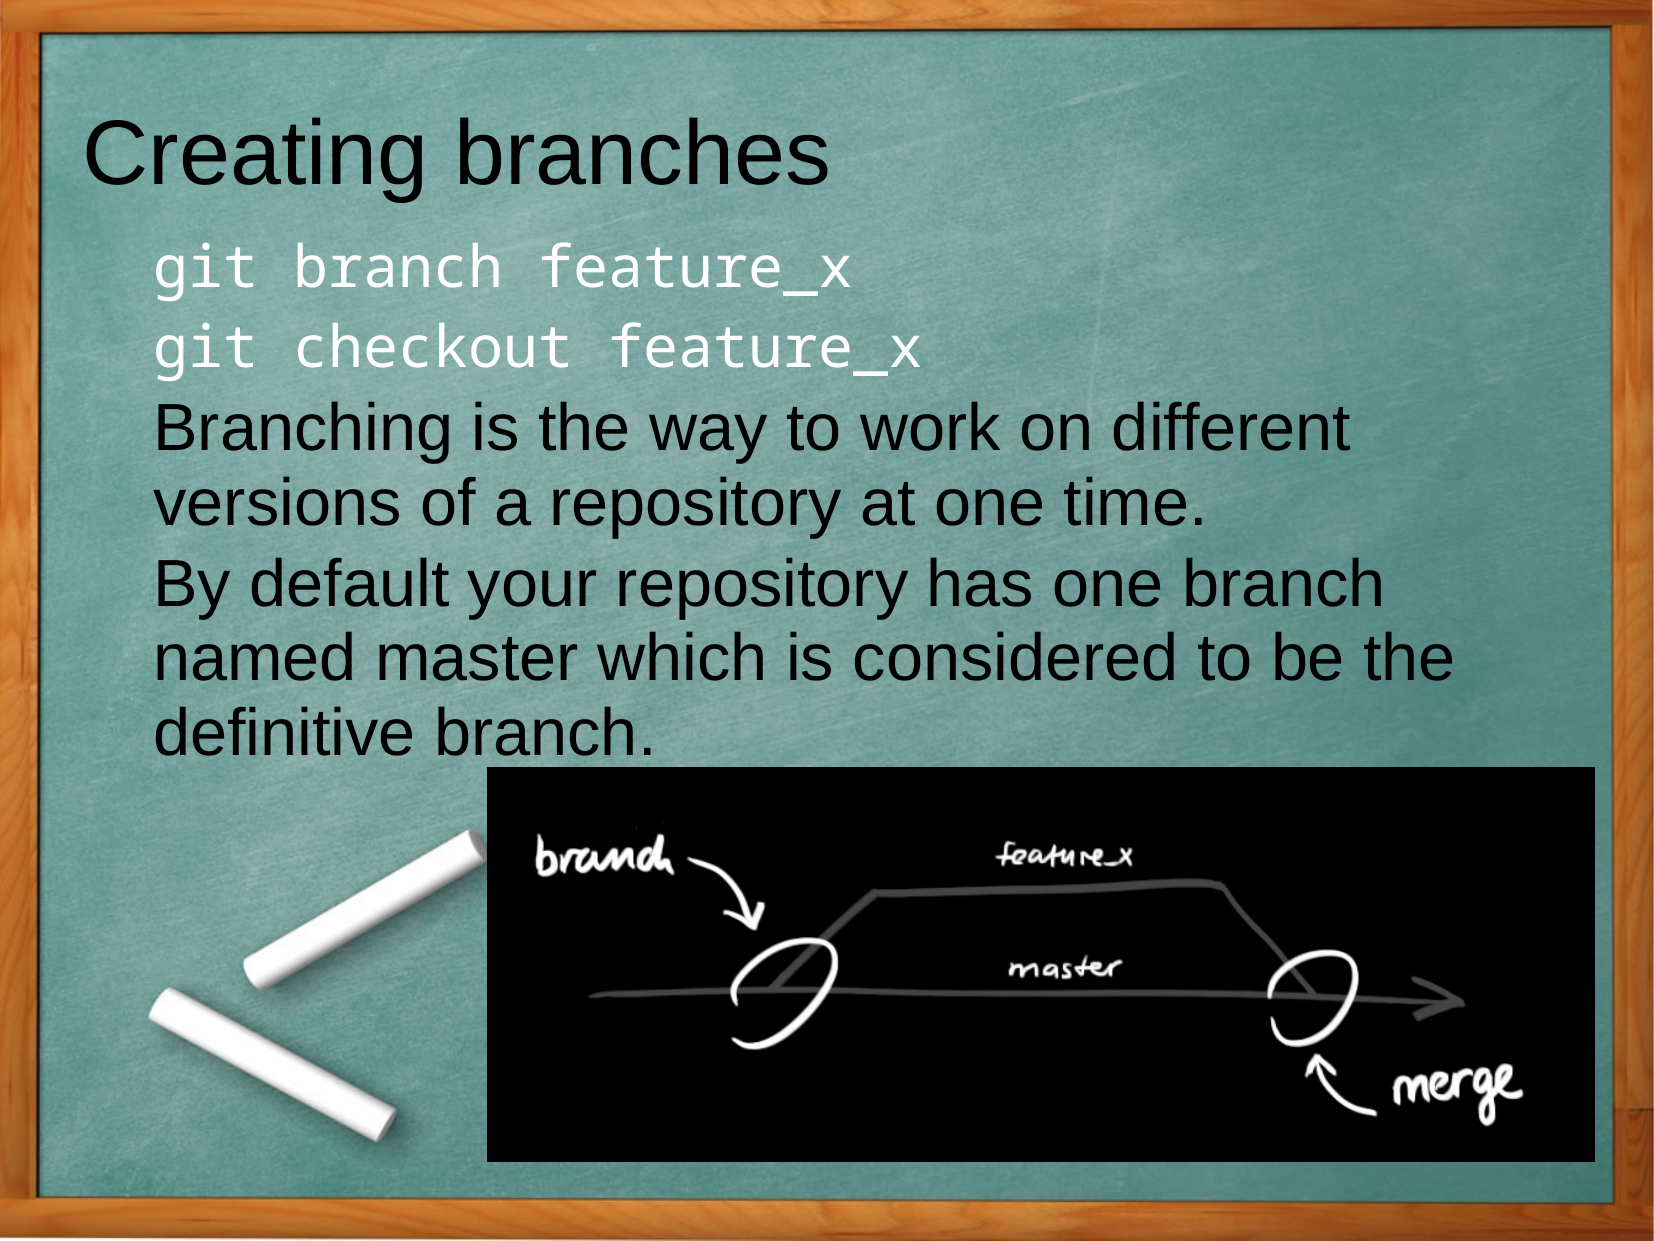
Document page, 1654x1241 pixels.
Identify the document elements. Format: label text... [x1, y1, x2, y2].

list git branch feature_x git checkout feature_x Branching is the way to work on different versions of a repository at one time. By default your repository has one branch named master which is considered to be the definitive branch. [82, 225, 1571, 945]
title Creating branches [82, 49, 1571, 225]
picture [0, 0, 1654, 1241]
